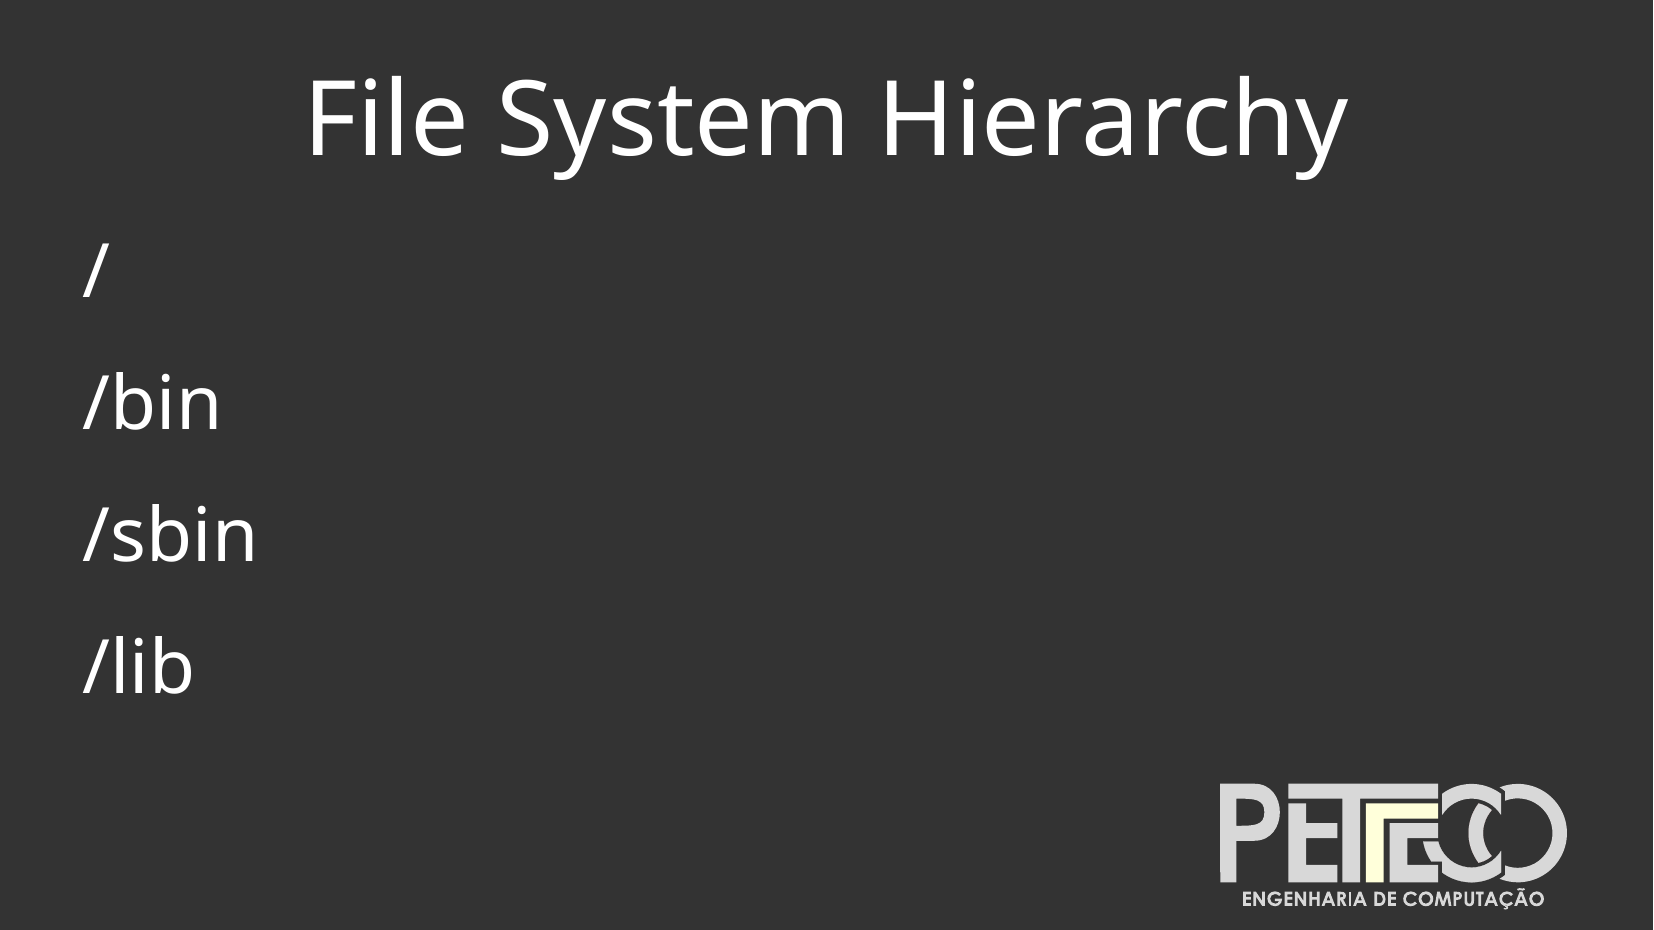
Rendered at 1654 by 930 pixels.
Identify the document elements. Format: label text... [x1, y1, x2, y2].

list / /bin /sbin /lib [82, 217, 1571, 757]
title File System Hierarchy [82, 37, 1571, 193]
